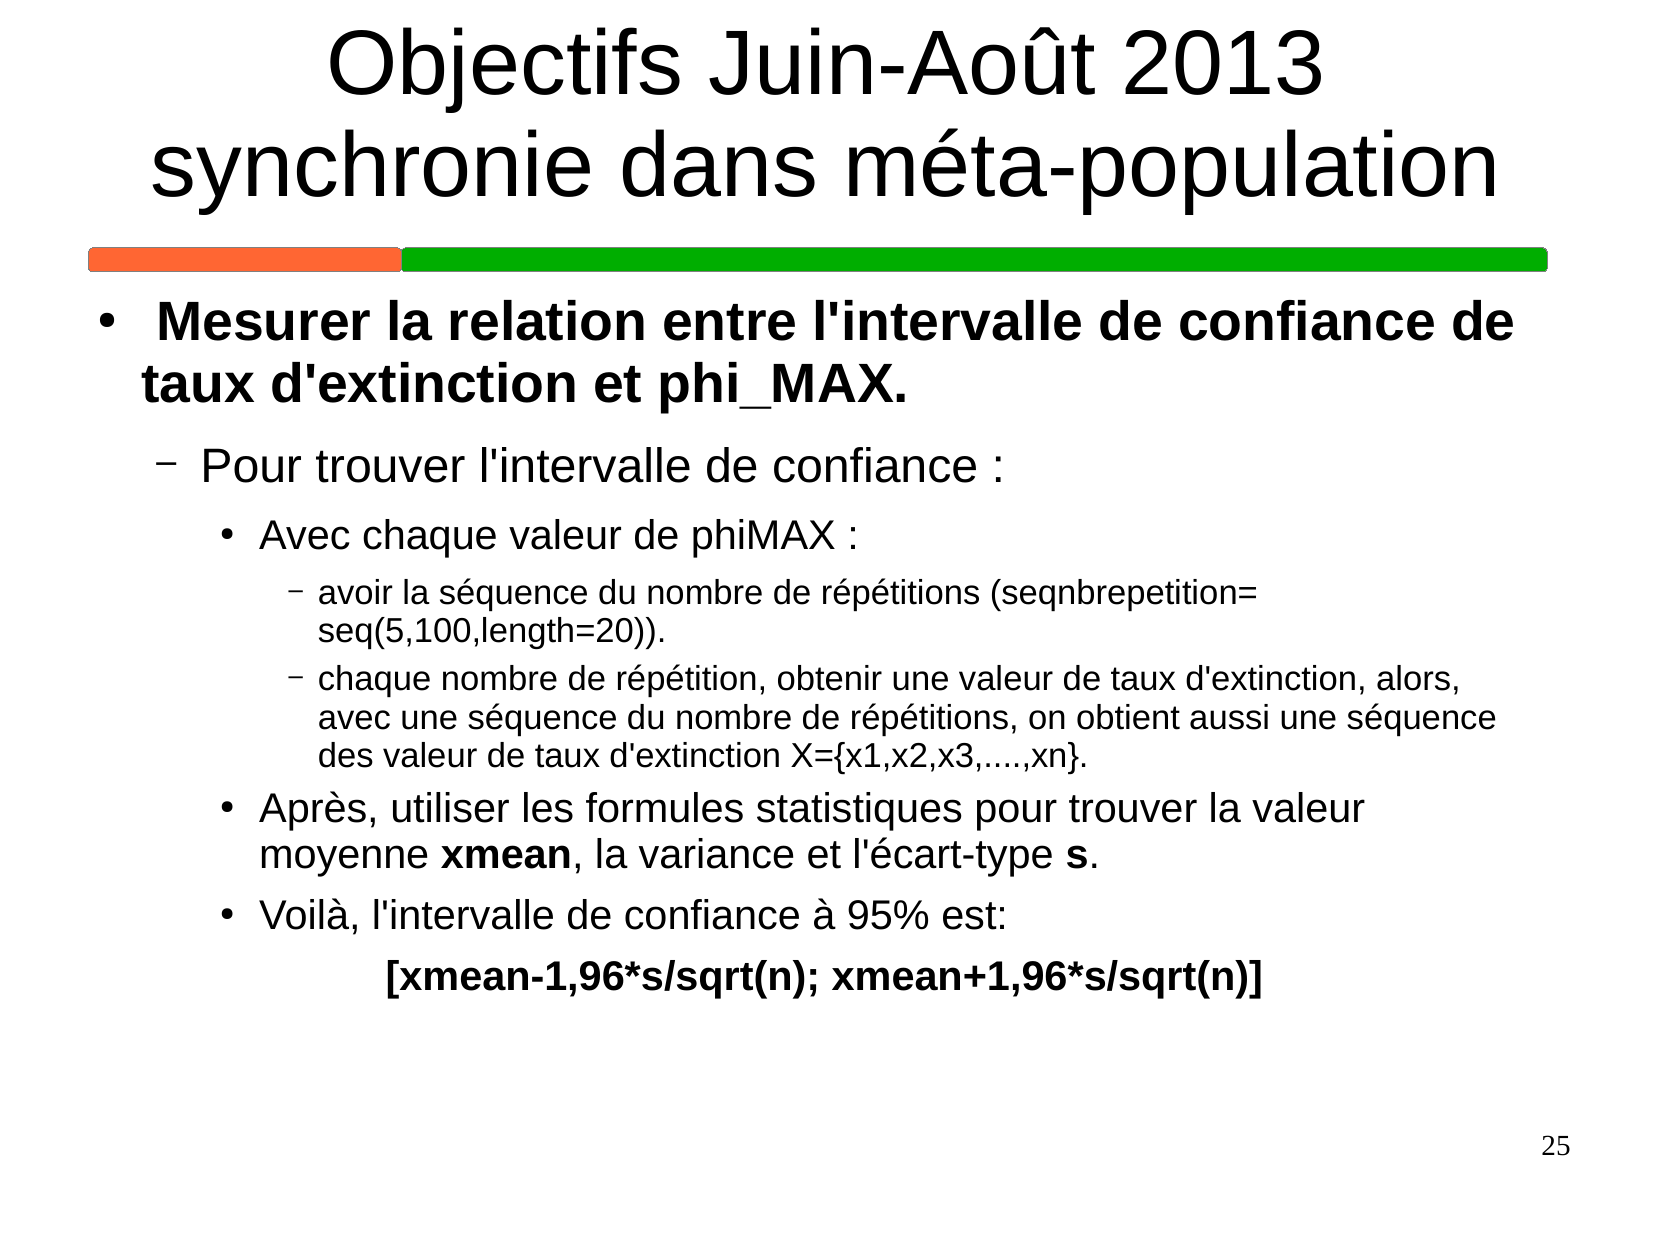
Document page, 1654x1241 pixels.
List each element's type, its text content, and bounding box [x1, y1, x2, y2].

list Mesurer la relation entre l'intervalle de confiance de taux d'extinction et phi_MAX. Pour trouver l'intervalle de confiance : Avec chaque valeur de phiMAX : avoir la séquence du nombre de répétitions (seqnbrepetition= seq(5,100,length=20)). chaque nombre de répétition, obtenir une valeur de taux d'extinction, alors, avec une séquence du nombre de répétitions, on obtient aussi une séquence des valeur de taux d'extinction X={x1,x2,x3,....,xn}. Après, utiliser les formules statistiques pour trouver la valeur moyenne xmean, la variance et l'écart-type s. Voilà, l'intervalle de confiance à 95% est: [xmean-1,96*s/sqrt(n); xmean+1,96*s/sqrt(n)] [82, 290, 1538, 1010]
text_box [88, 247, 1548, 272]
title Objectifs Juin-Août 2013 synchronie dans méta-population [82, 11, 1571, 319]
